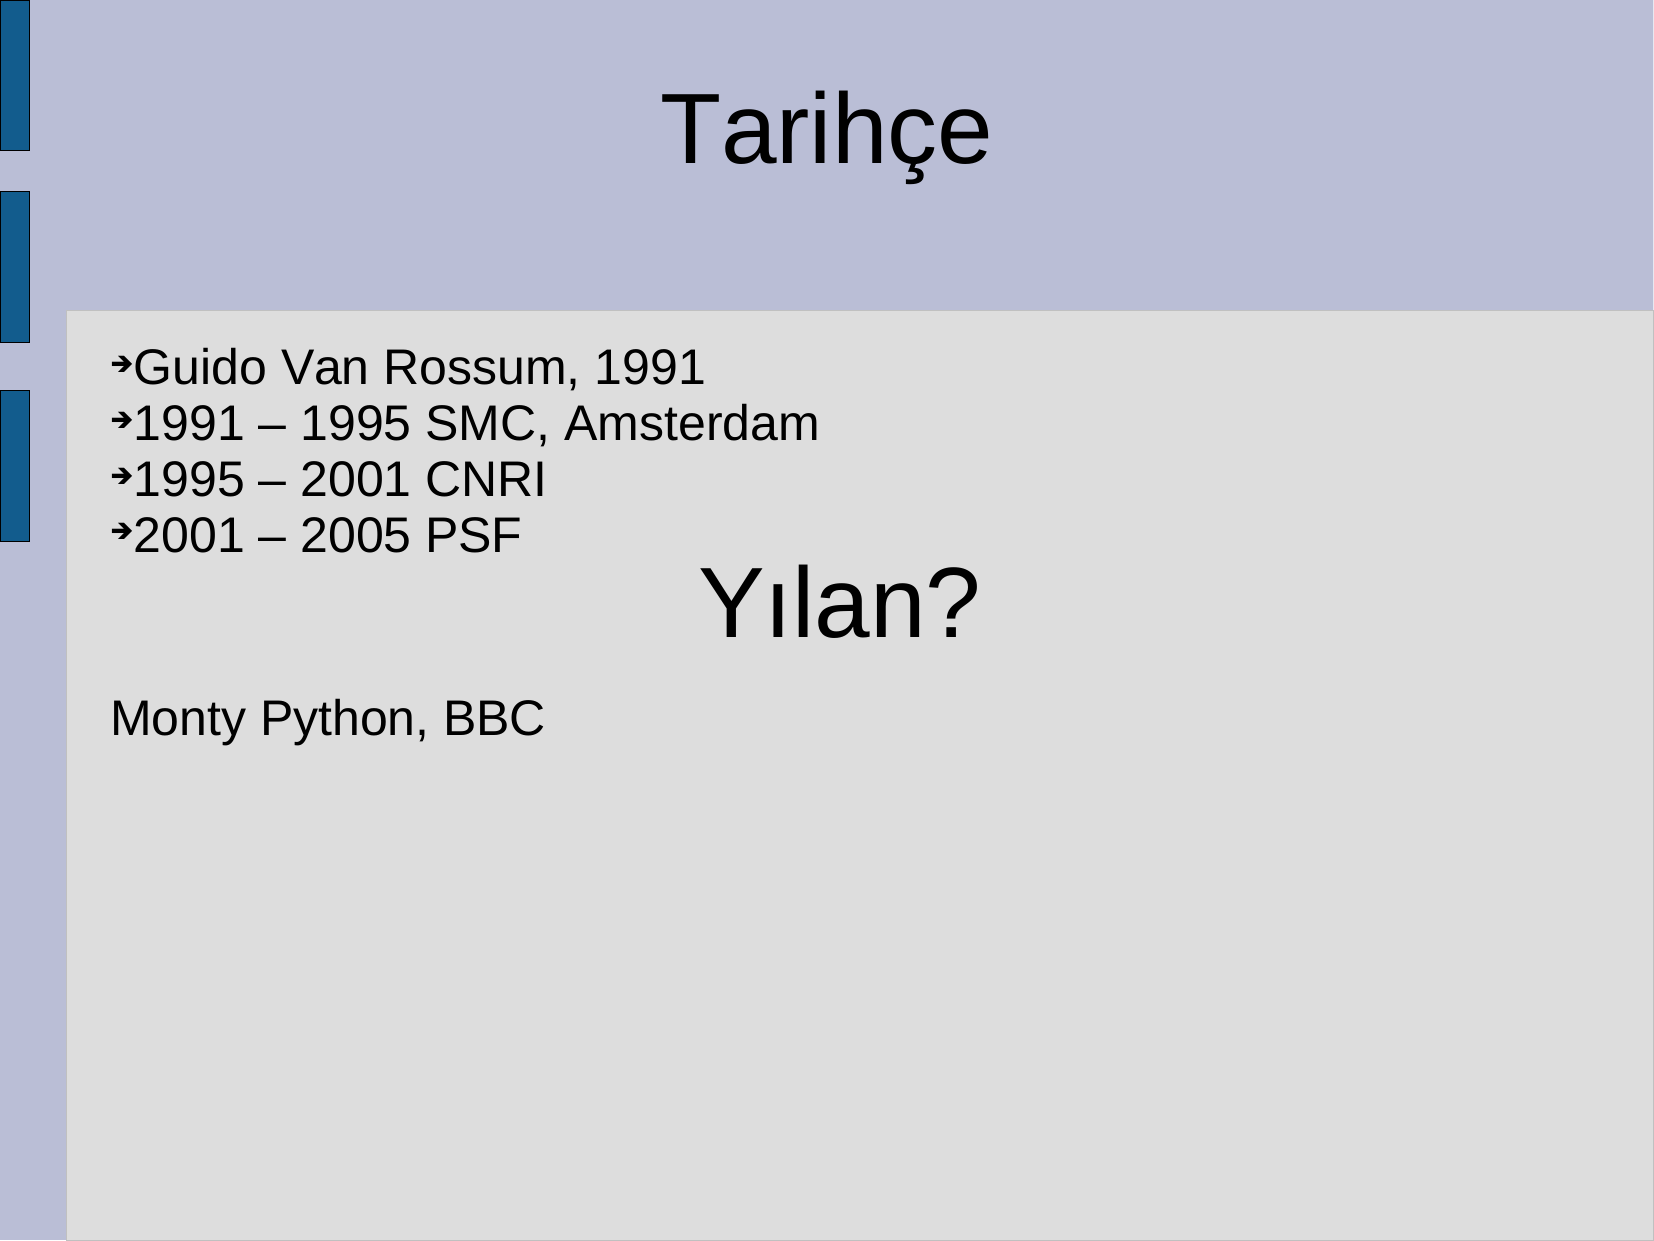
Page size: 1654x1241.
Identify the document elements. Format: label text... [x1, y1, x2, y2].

text_box Monty Python, BBC [110, 689, 560, 752]
text_box Tarihçe [618, 72, 1035, 197]
text_box Guido Van Rossum, 1991 1991 – 1995 SMC, Amsterdam 1995 – 2001 CNRI 2001 – 2005 PSF [110, 339, 835, 588]
text_box Yılan? [648, 547, 1032, 672]
